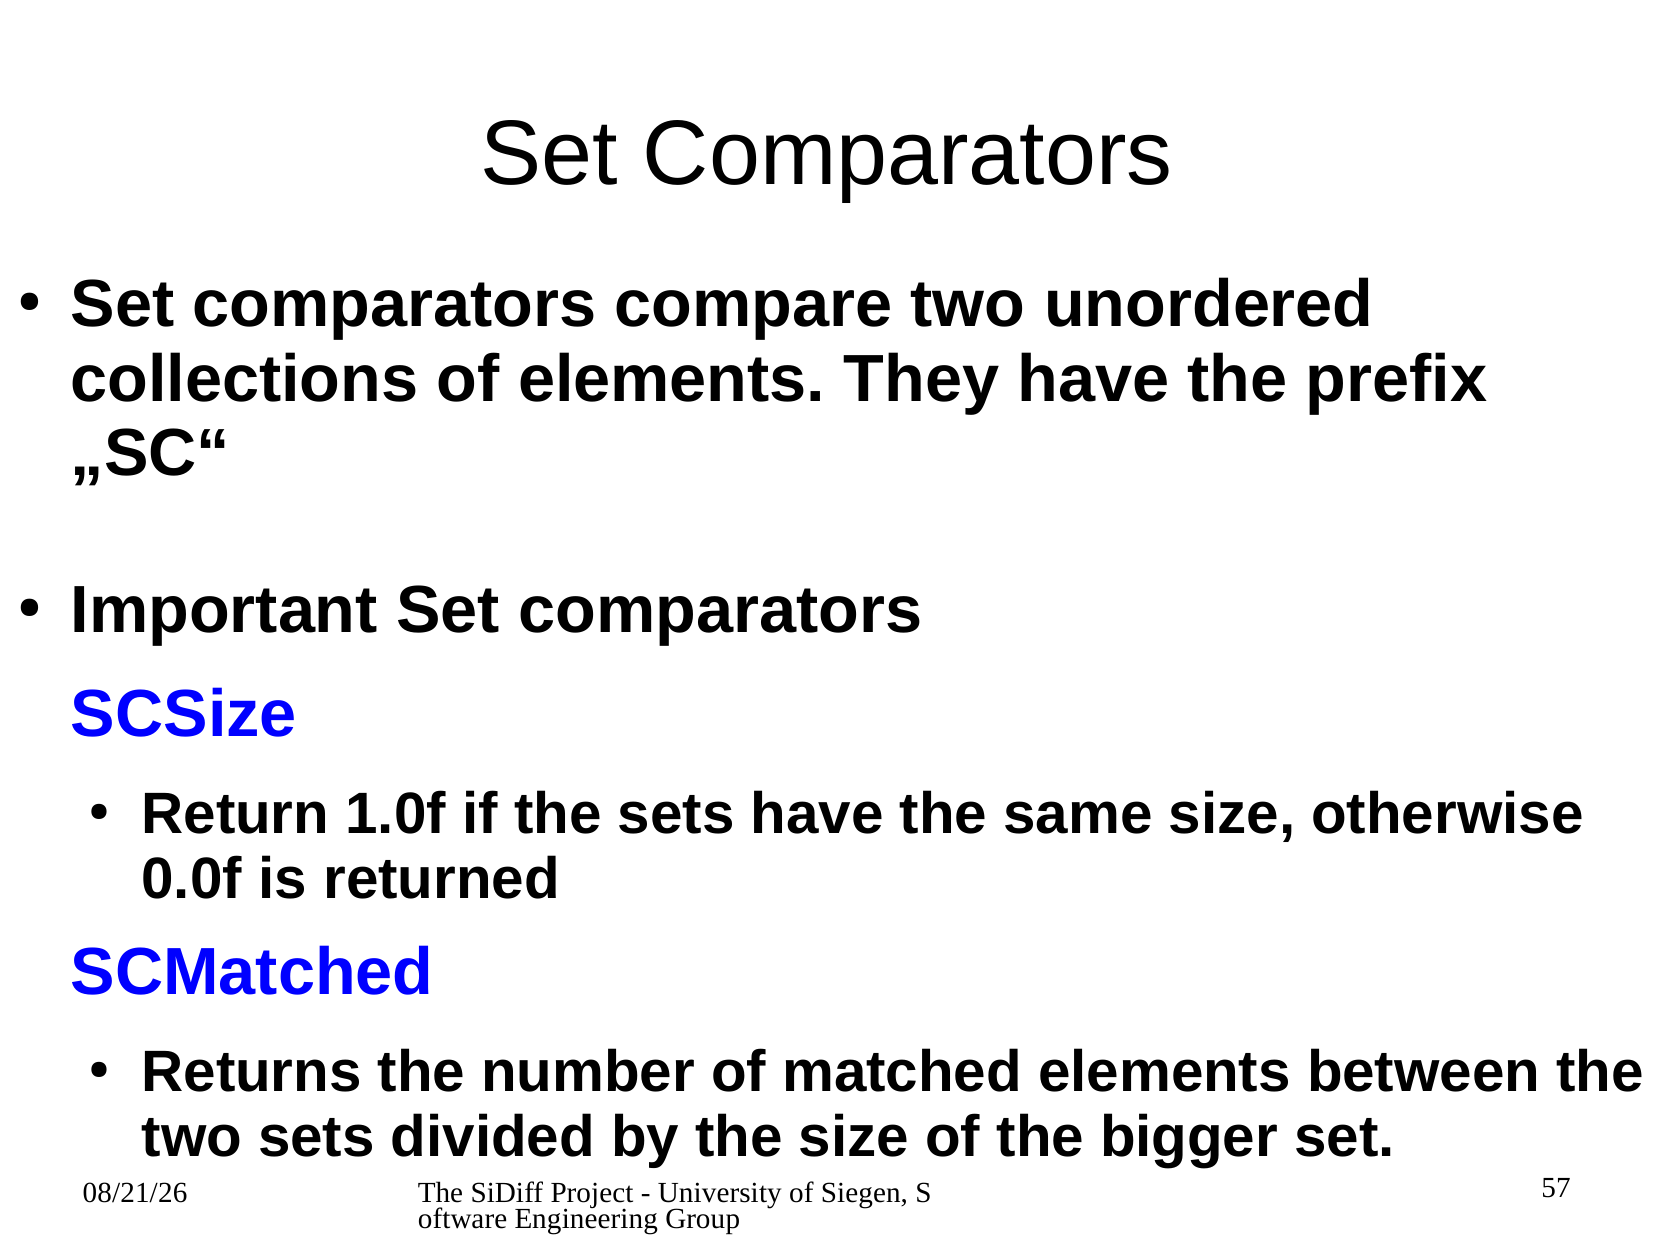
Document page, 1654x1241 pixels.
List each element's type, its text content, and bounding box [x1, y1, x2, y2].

list Set comparators compare two unordered collections of elements. They have the prefix „SC“ Important Set comparators SCSize Return 1.0f if the sets have the same size, otherwise 0.0f is returned SCMatched Returns the number of matched elements between the two sets divided by the size of the bigger set. [0, 265, 1654, 1241]
title Set Comparators [82, 49, 1571, 257]
